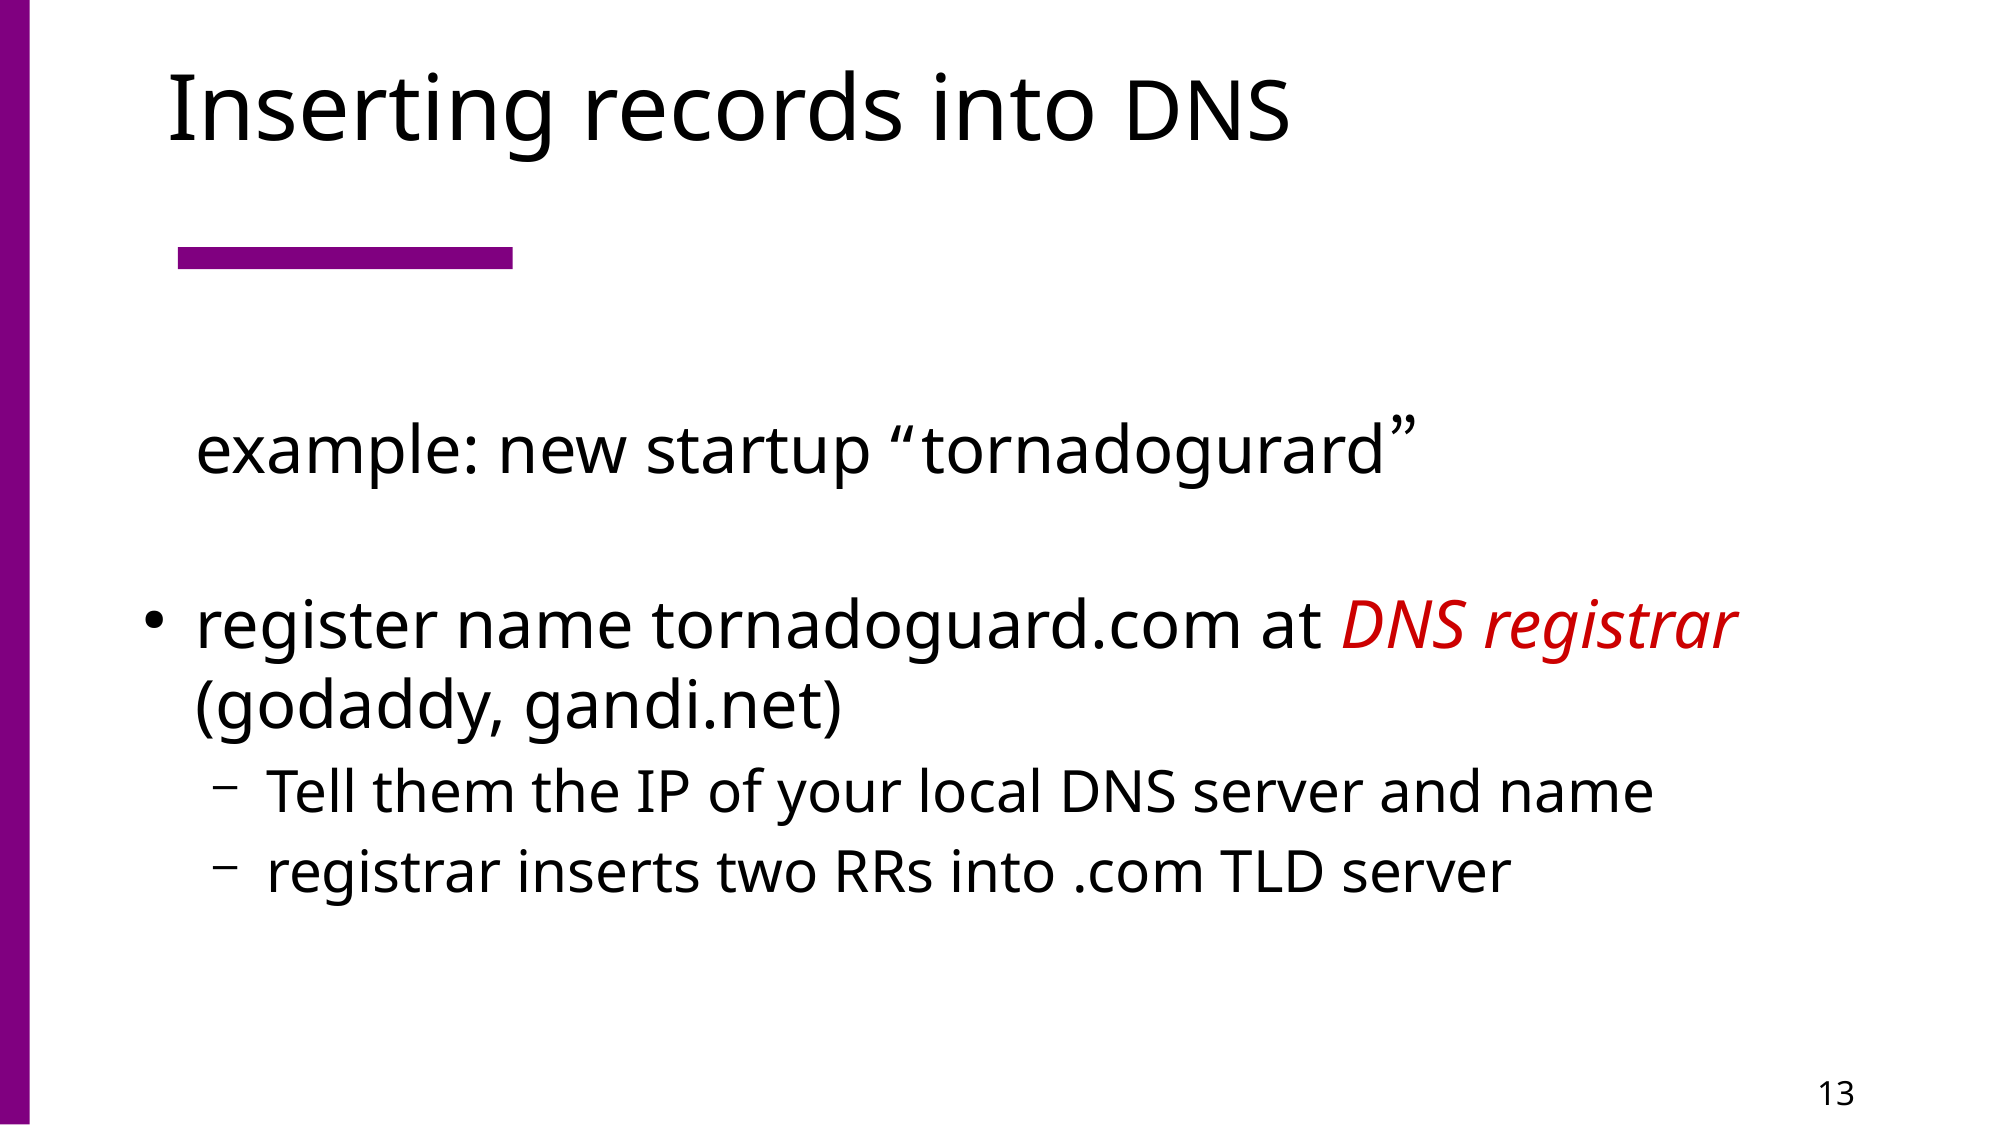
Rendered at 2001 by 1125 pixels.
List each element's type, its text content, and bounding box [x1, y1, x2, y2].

list example: new startup “tornadogurard” register name tornadoguard.com at DNS registrar (godaddy, gandi.net) Tell them the IP of your local DNS server and name registrar inserts two RRs into .com TLD server [109, 224, 1960, 988]
title Inserting records into DNS [116, 29, 1817, 178]
